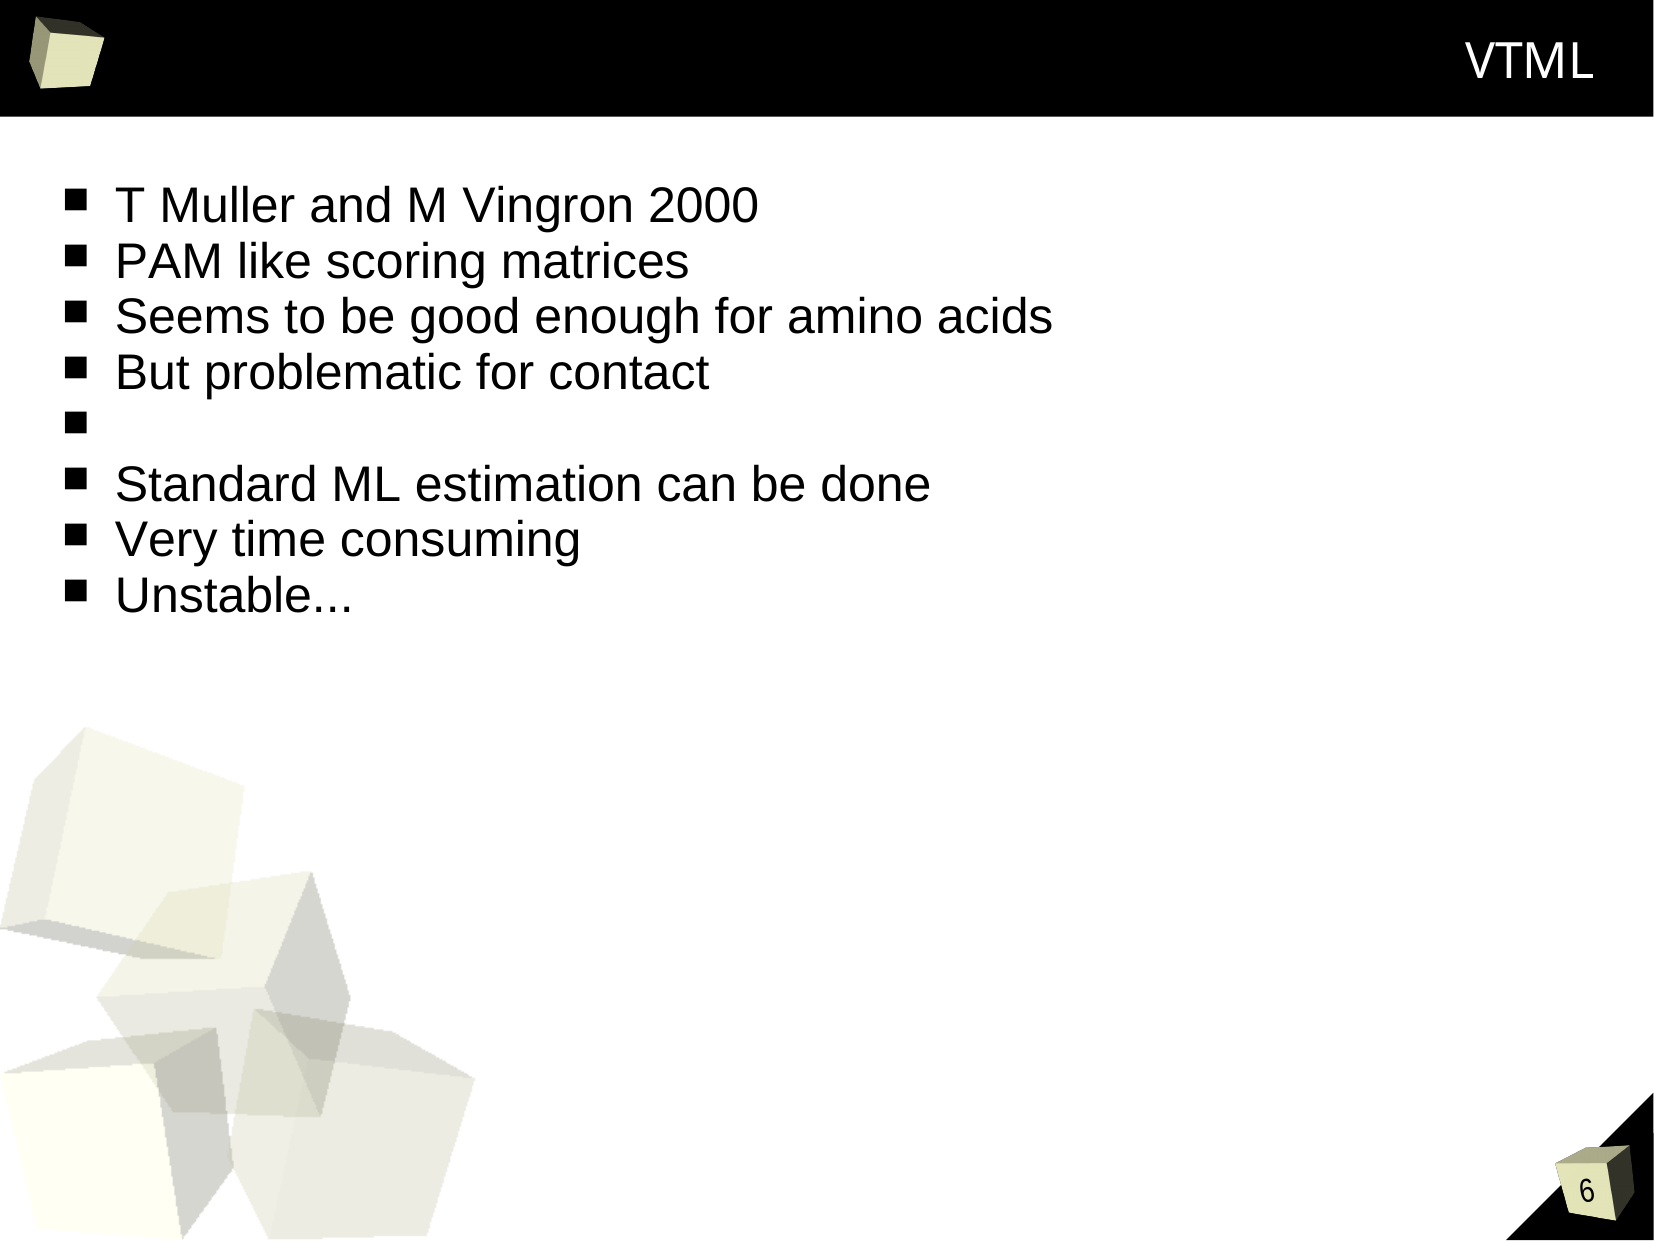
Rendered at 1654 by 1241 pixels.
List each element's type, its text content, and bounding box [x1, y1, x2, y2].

title VTML [118, 0, 1595, 119]
list T Muller and M Vingron 2000 PAM like scoring matrices Seems to be good enough for amino acids But problematic for contact Standard ML estimation can be done Very time consuming Unstable... [44, 177, 1611, 1214]
picture [0, 726, 477, 1241]
